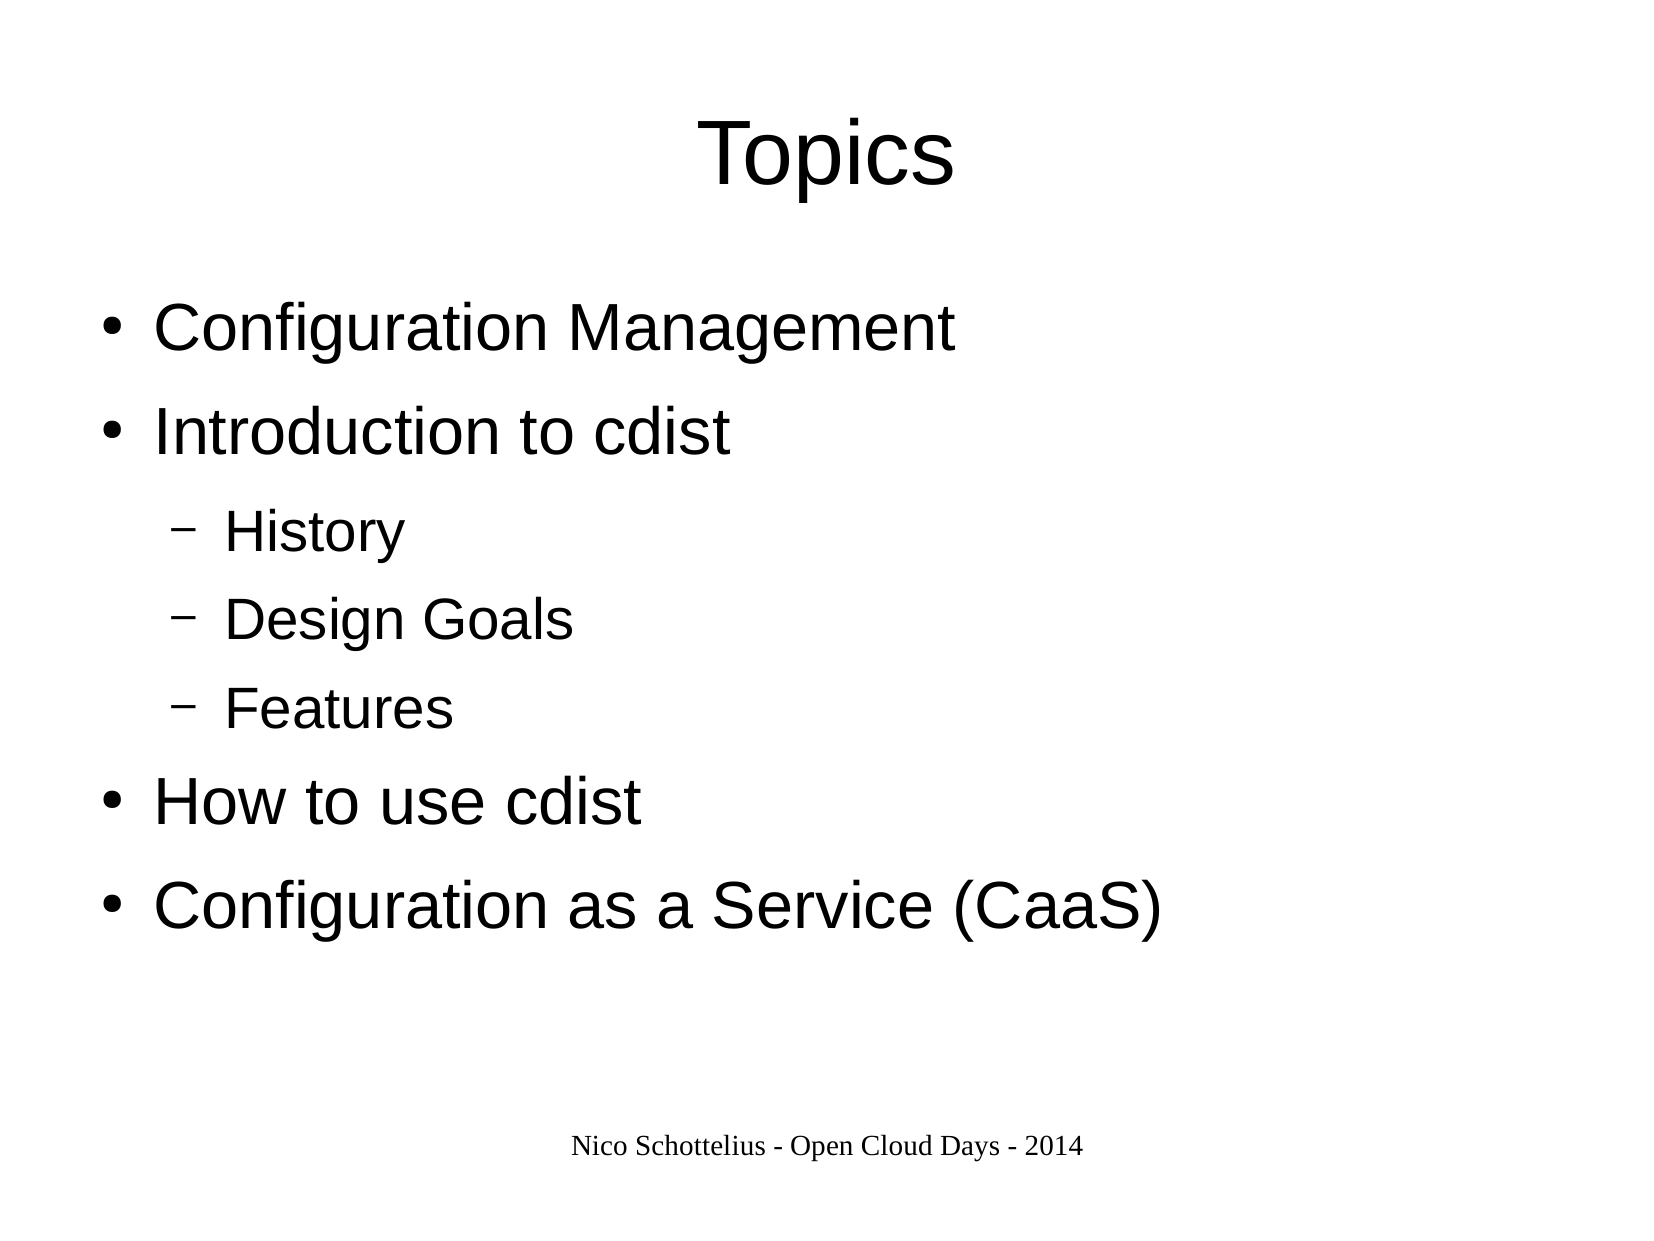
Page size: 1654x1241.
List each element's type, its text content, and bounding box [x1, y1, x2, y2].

title Topics [82, 49, 1571, 257]
list Configuration Management Introduction to cdist History Design Goals Features How to use cdist Configuration as a Service (CaaS) [82, 290, 1538, 1010]
